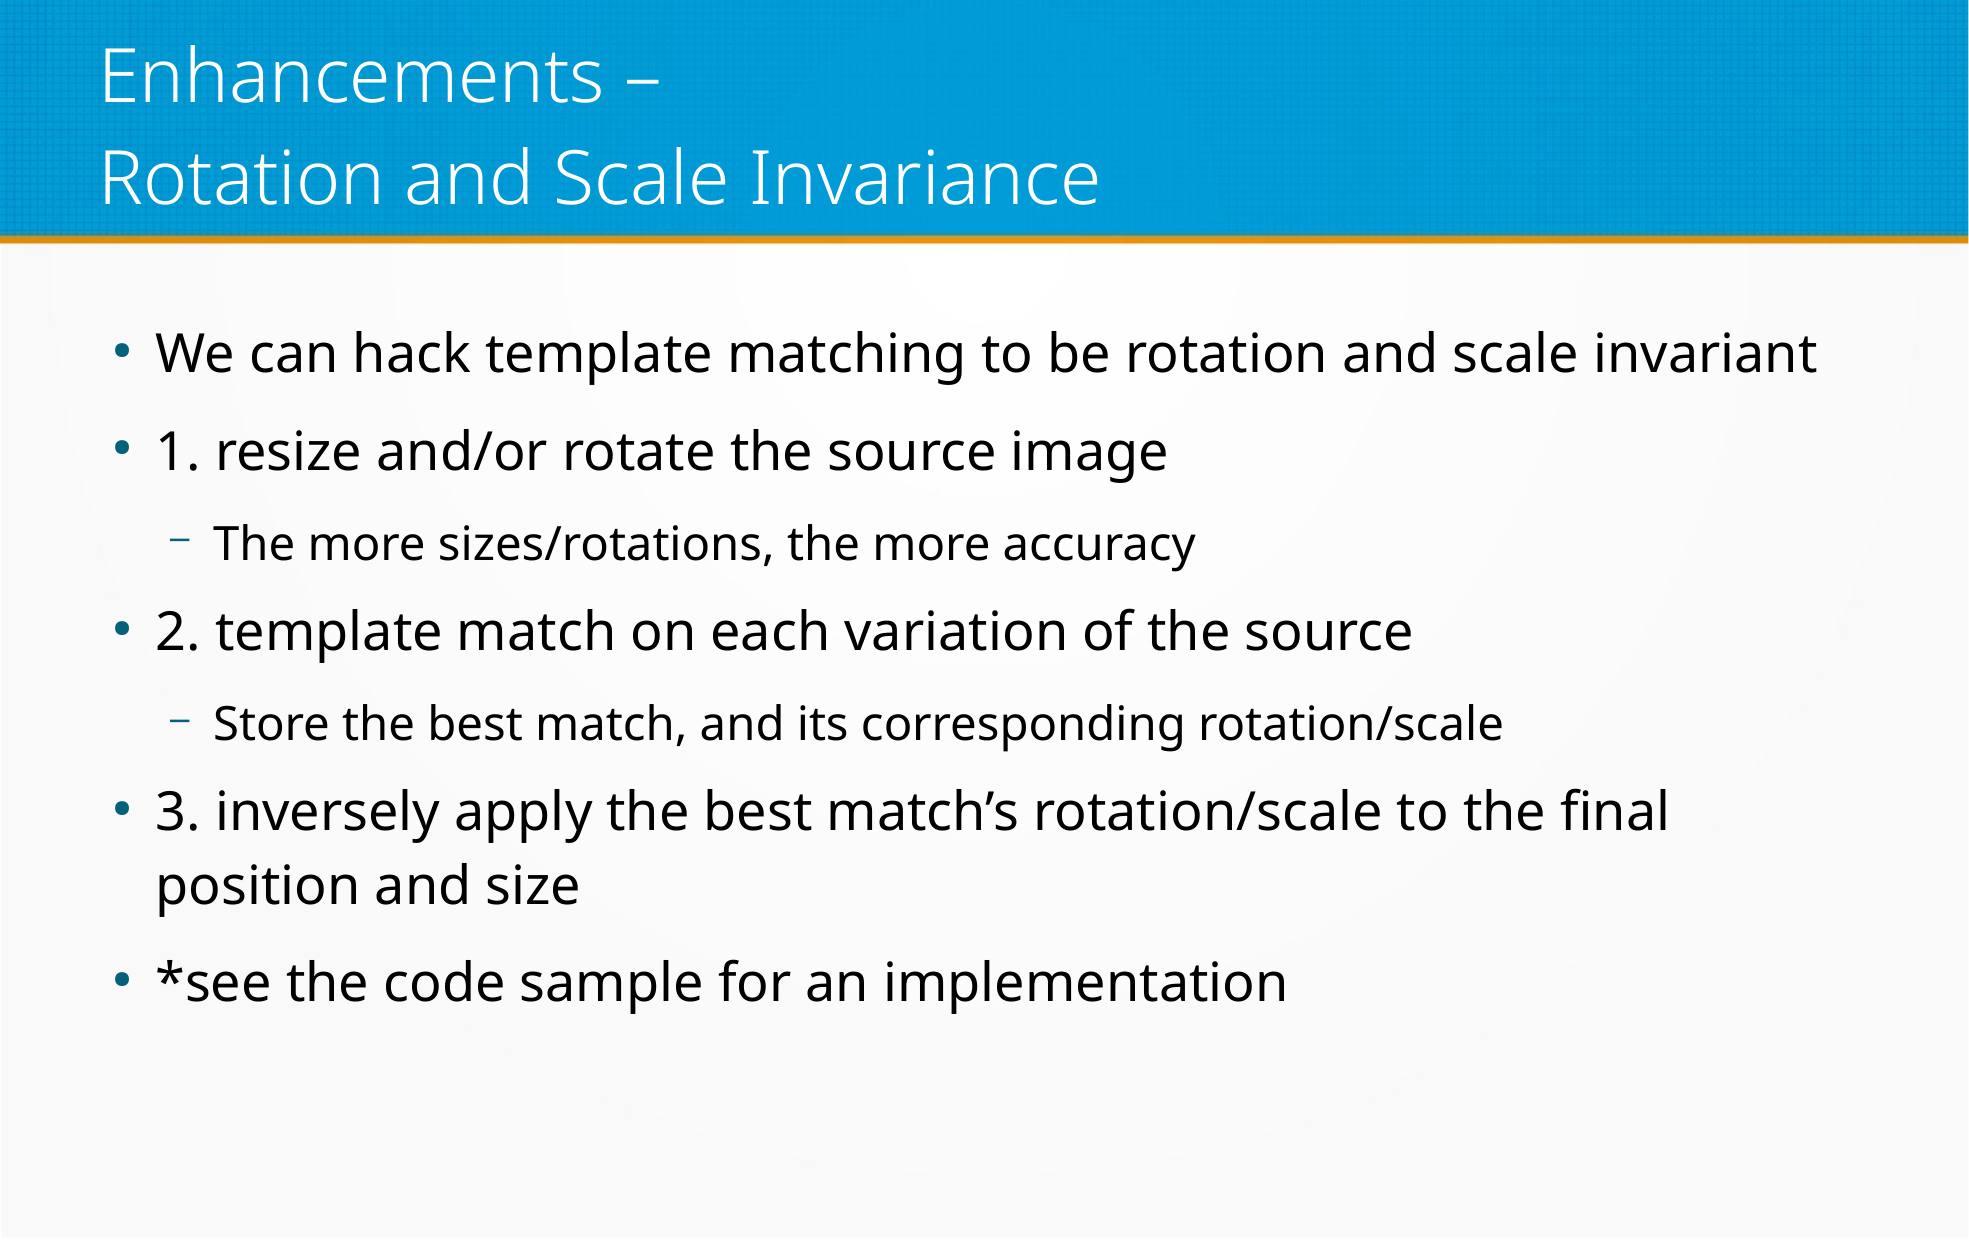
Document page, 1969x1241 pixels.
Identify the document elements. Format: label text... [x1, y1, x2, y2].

picture [0, 233, 1969, 1241]
title Enhancements – Rotation and Scale Invariance [98, 19, 1870, 227]
list We can hack template matching to be rotation and scale invariant 1. resize and/or rotate the source image The more sizes/rotations, the more accuracy 2. template match on each variation of the source Store the best match, and its corresponding rotation/scale 3. inversely apply the best match’s rotation/scale to the final position and size *see the code sample for an implementation [98, 315, 1861, 1081]
